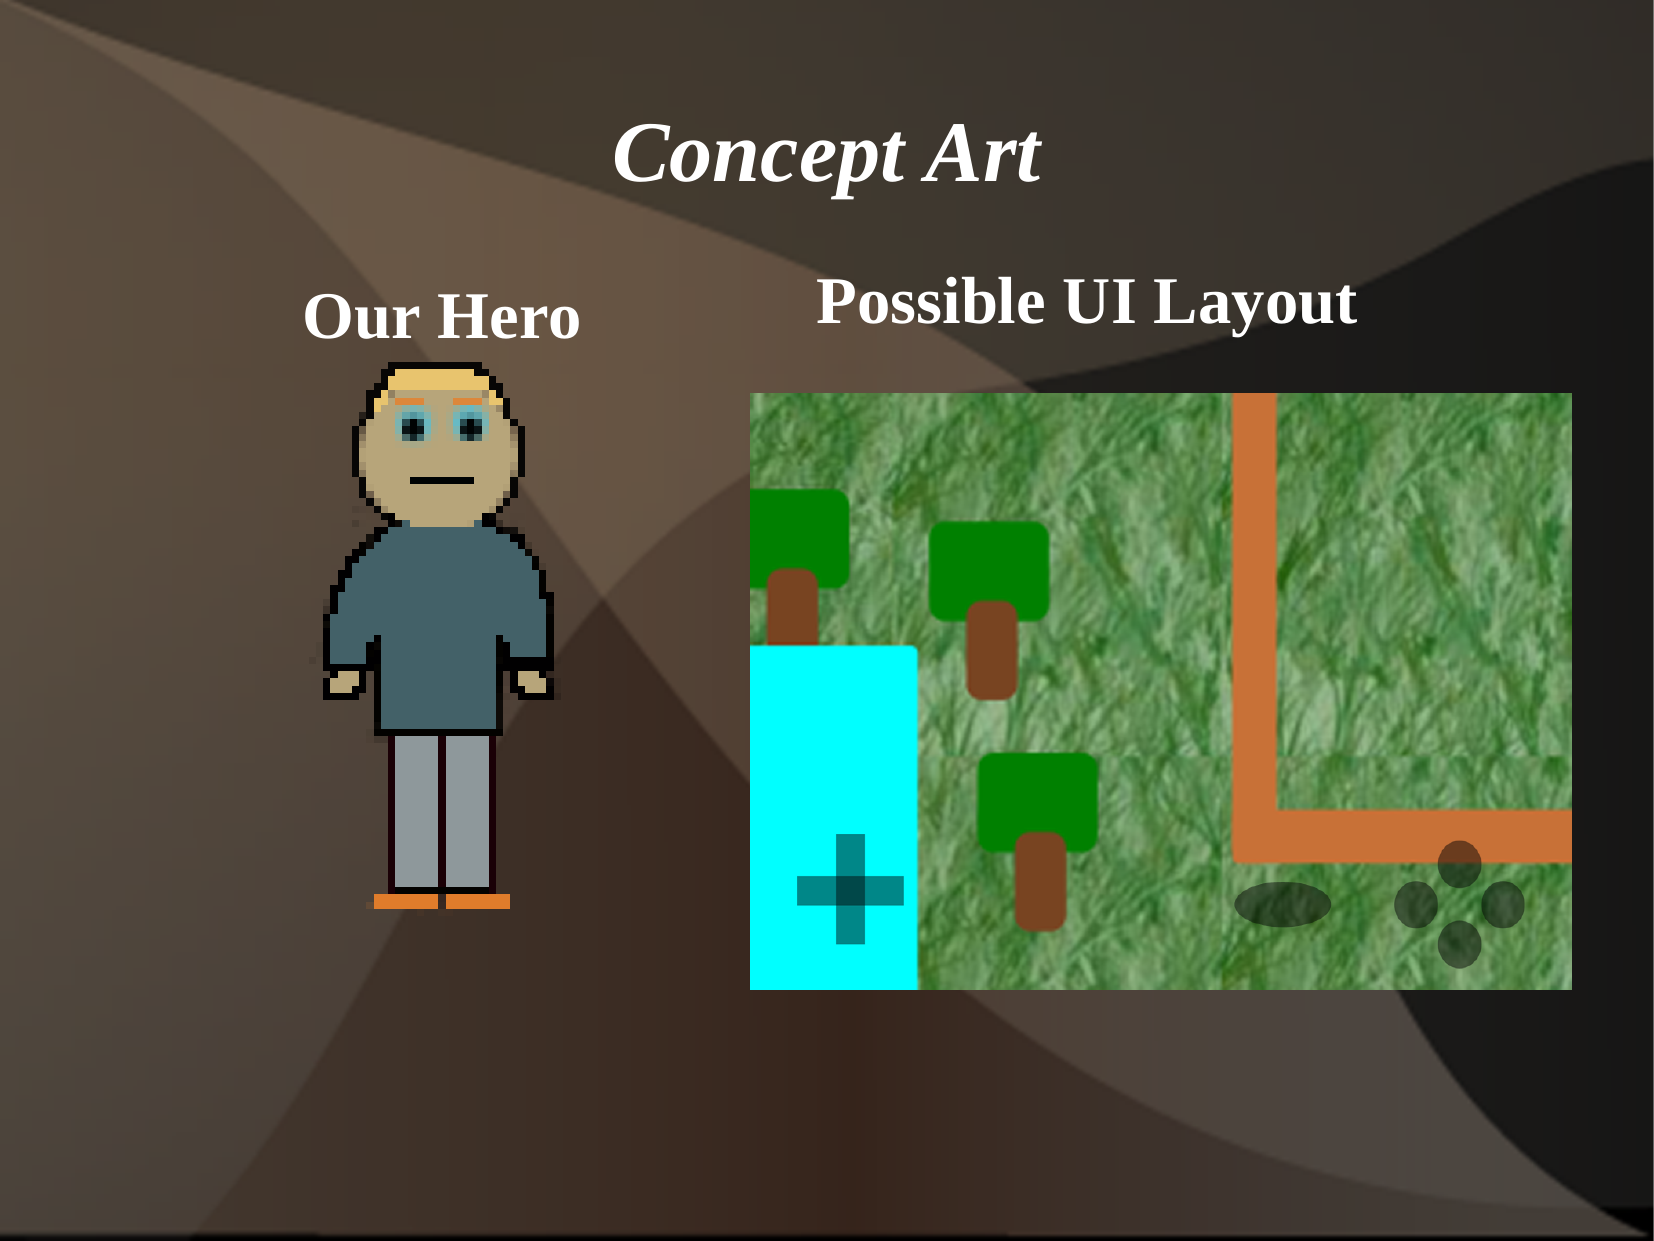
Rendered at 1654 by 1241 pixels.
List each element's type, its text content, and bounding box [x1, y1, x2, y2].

title Our Hero [150, 212, 736, 421]
title Possible UI Layout [795, 197, 1381, 406]
picture [0, 0, 1654, 1241]
title Concept Art [82, 49, 1571, 257]
